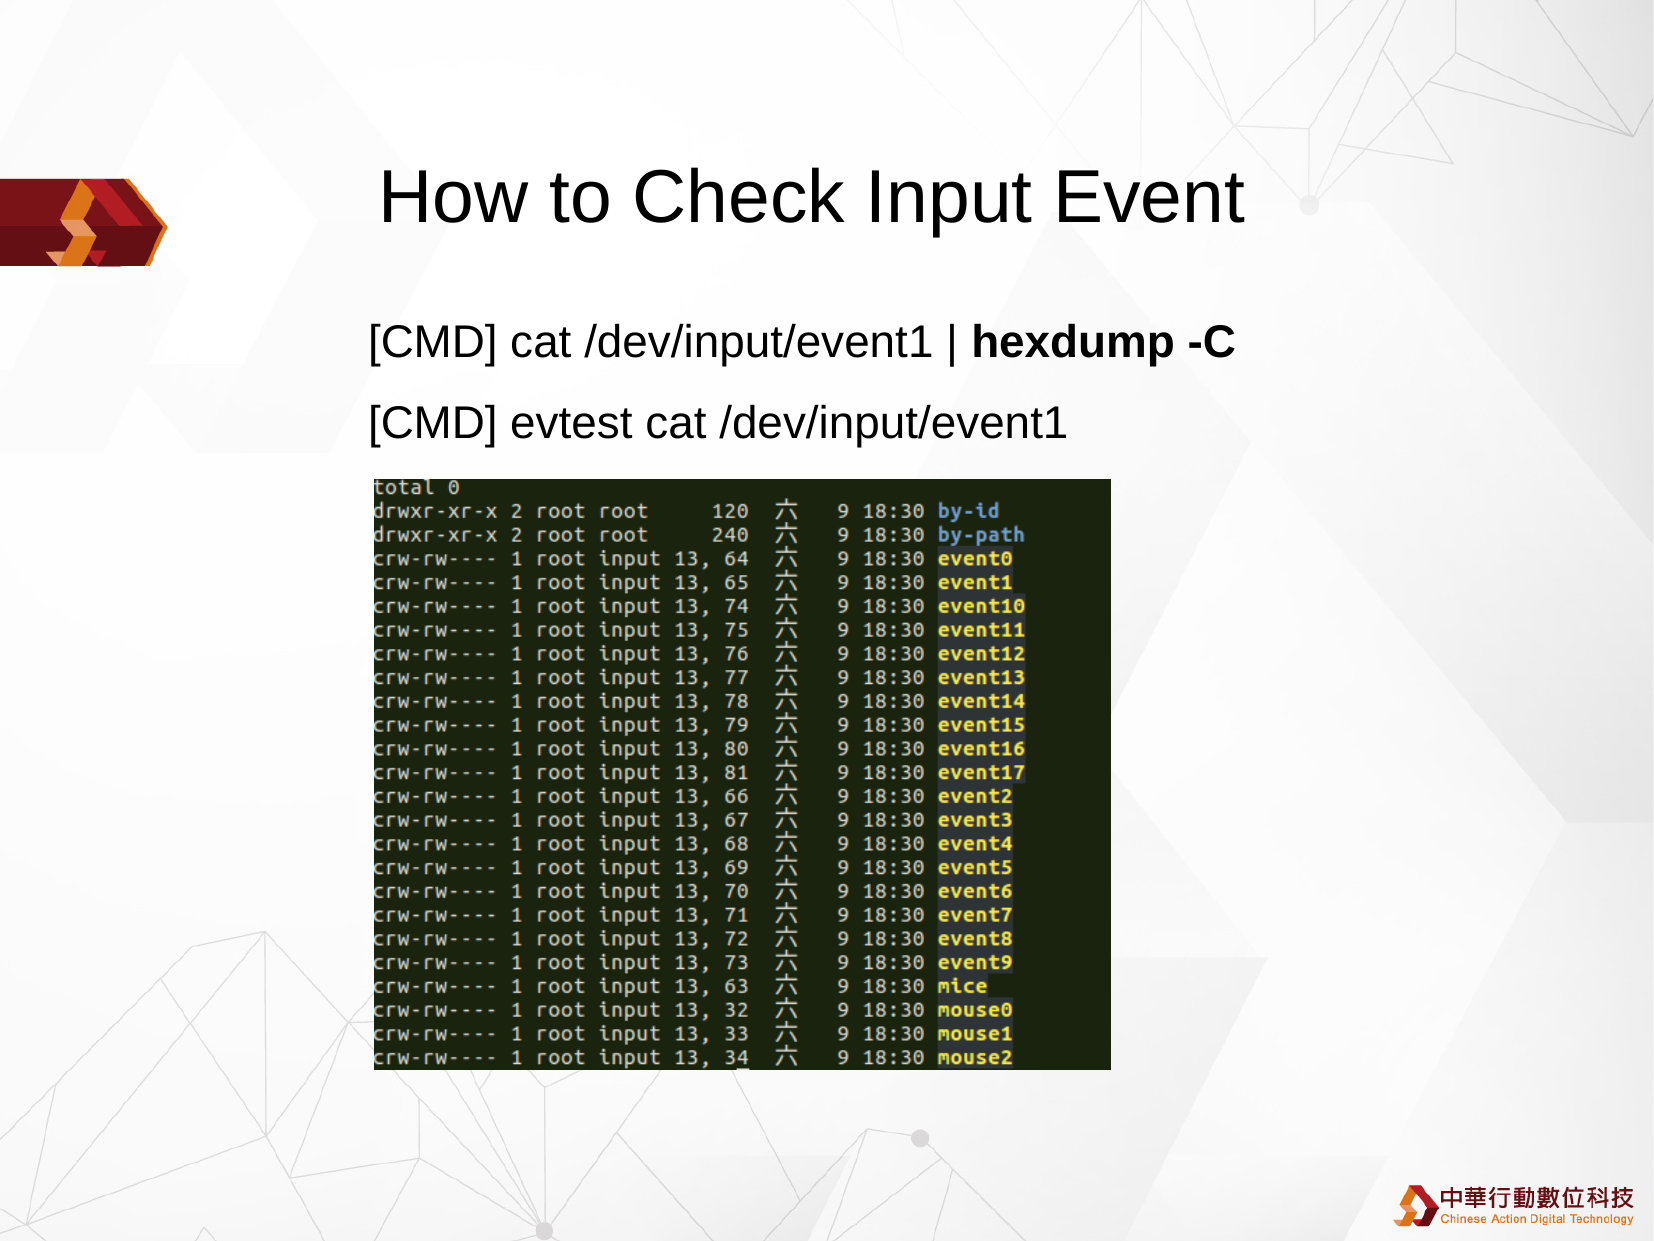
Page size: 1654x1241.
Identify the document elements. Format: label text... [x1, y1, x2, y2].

text_box [CMD] cat /dev/input/event1 | hexdump -C [353, 308, 1381, 376]
title How to Check Input Event [118, 112, 1506, 281]
picture [0, 0, 1654, 1241]
text_box [CMD] evtest cat /dev/input/event1 [353, 390, 1381, 457]
